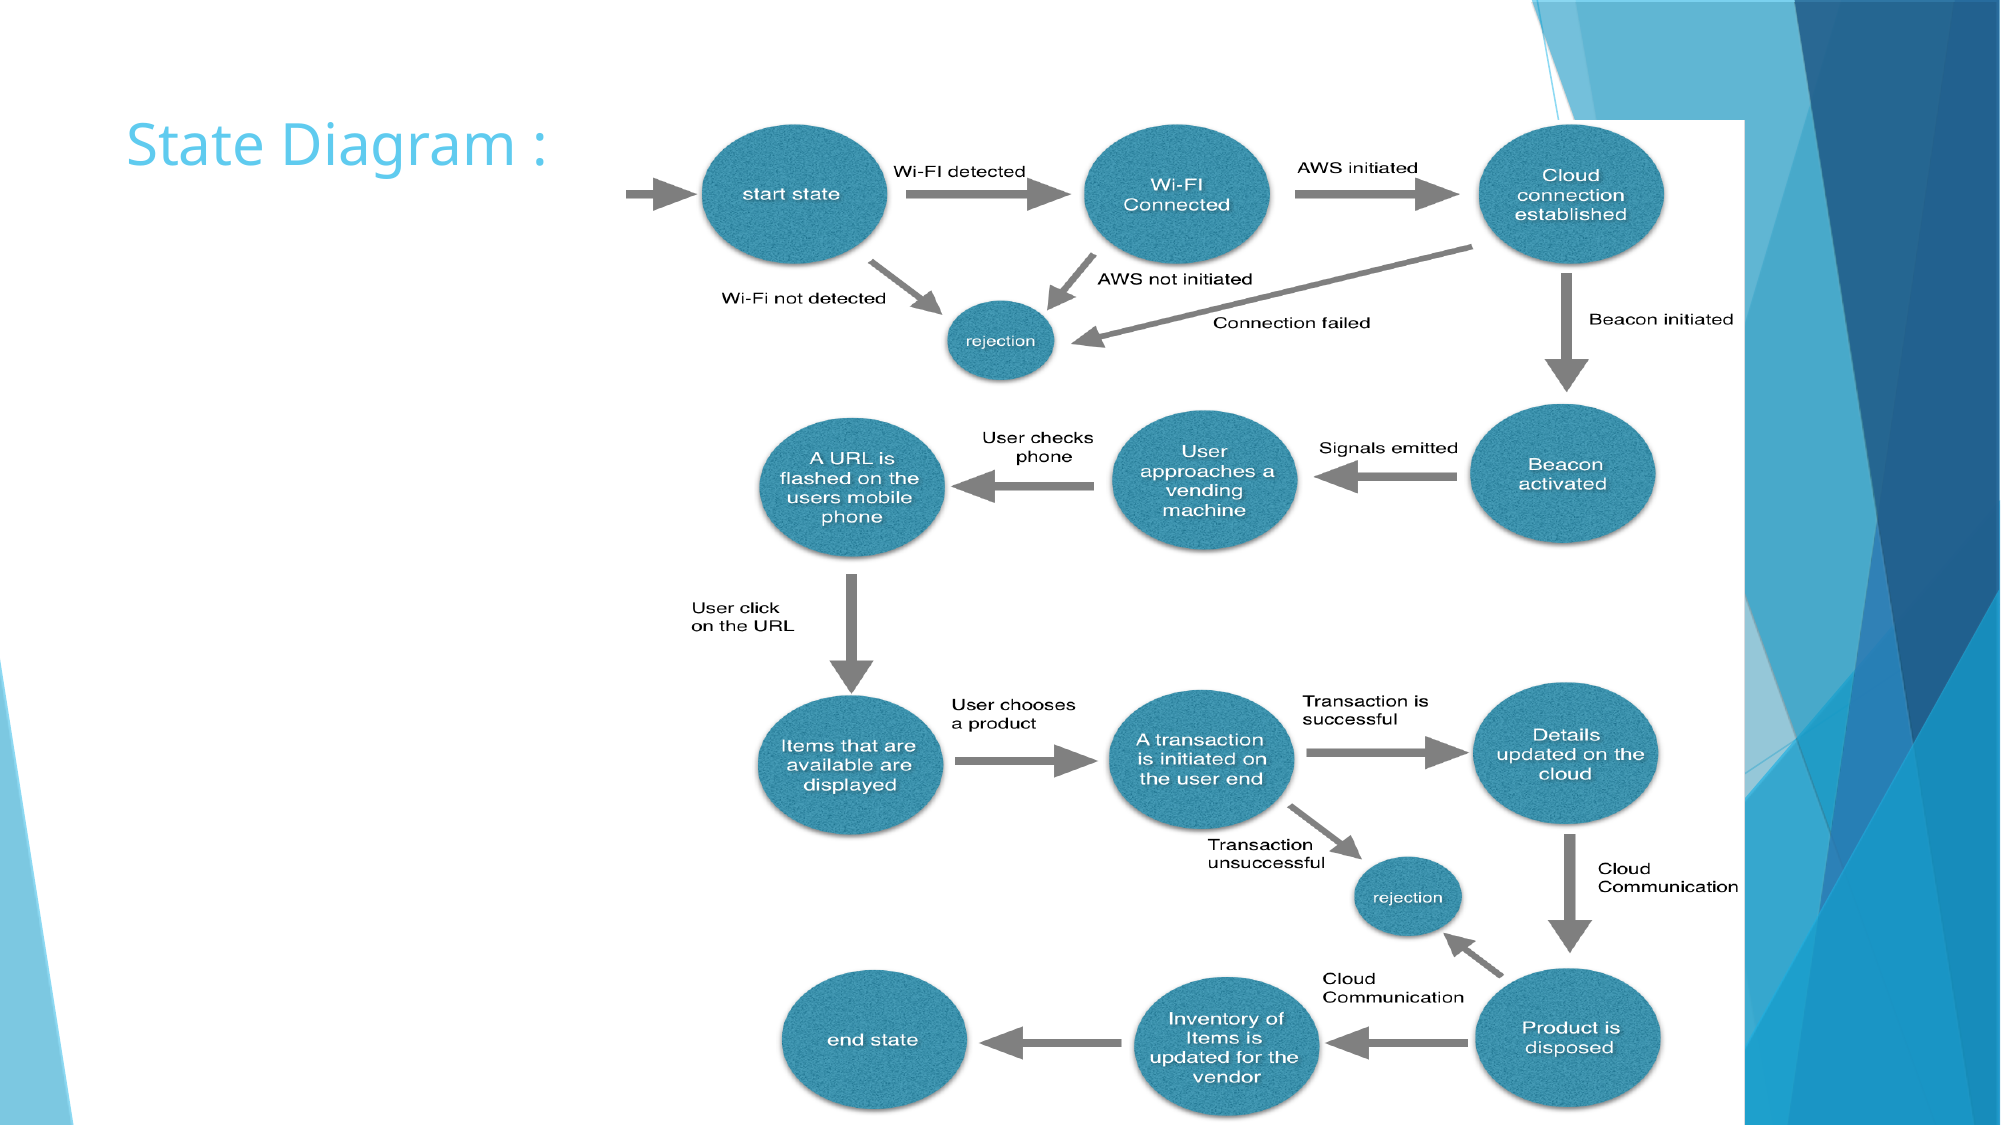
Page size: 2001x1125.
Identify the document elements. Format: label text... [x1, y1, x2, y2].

picture [614, 120, 1745, 1125]
title State Diagram : [111, 99, 1522, 317]
